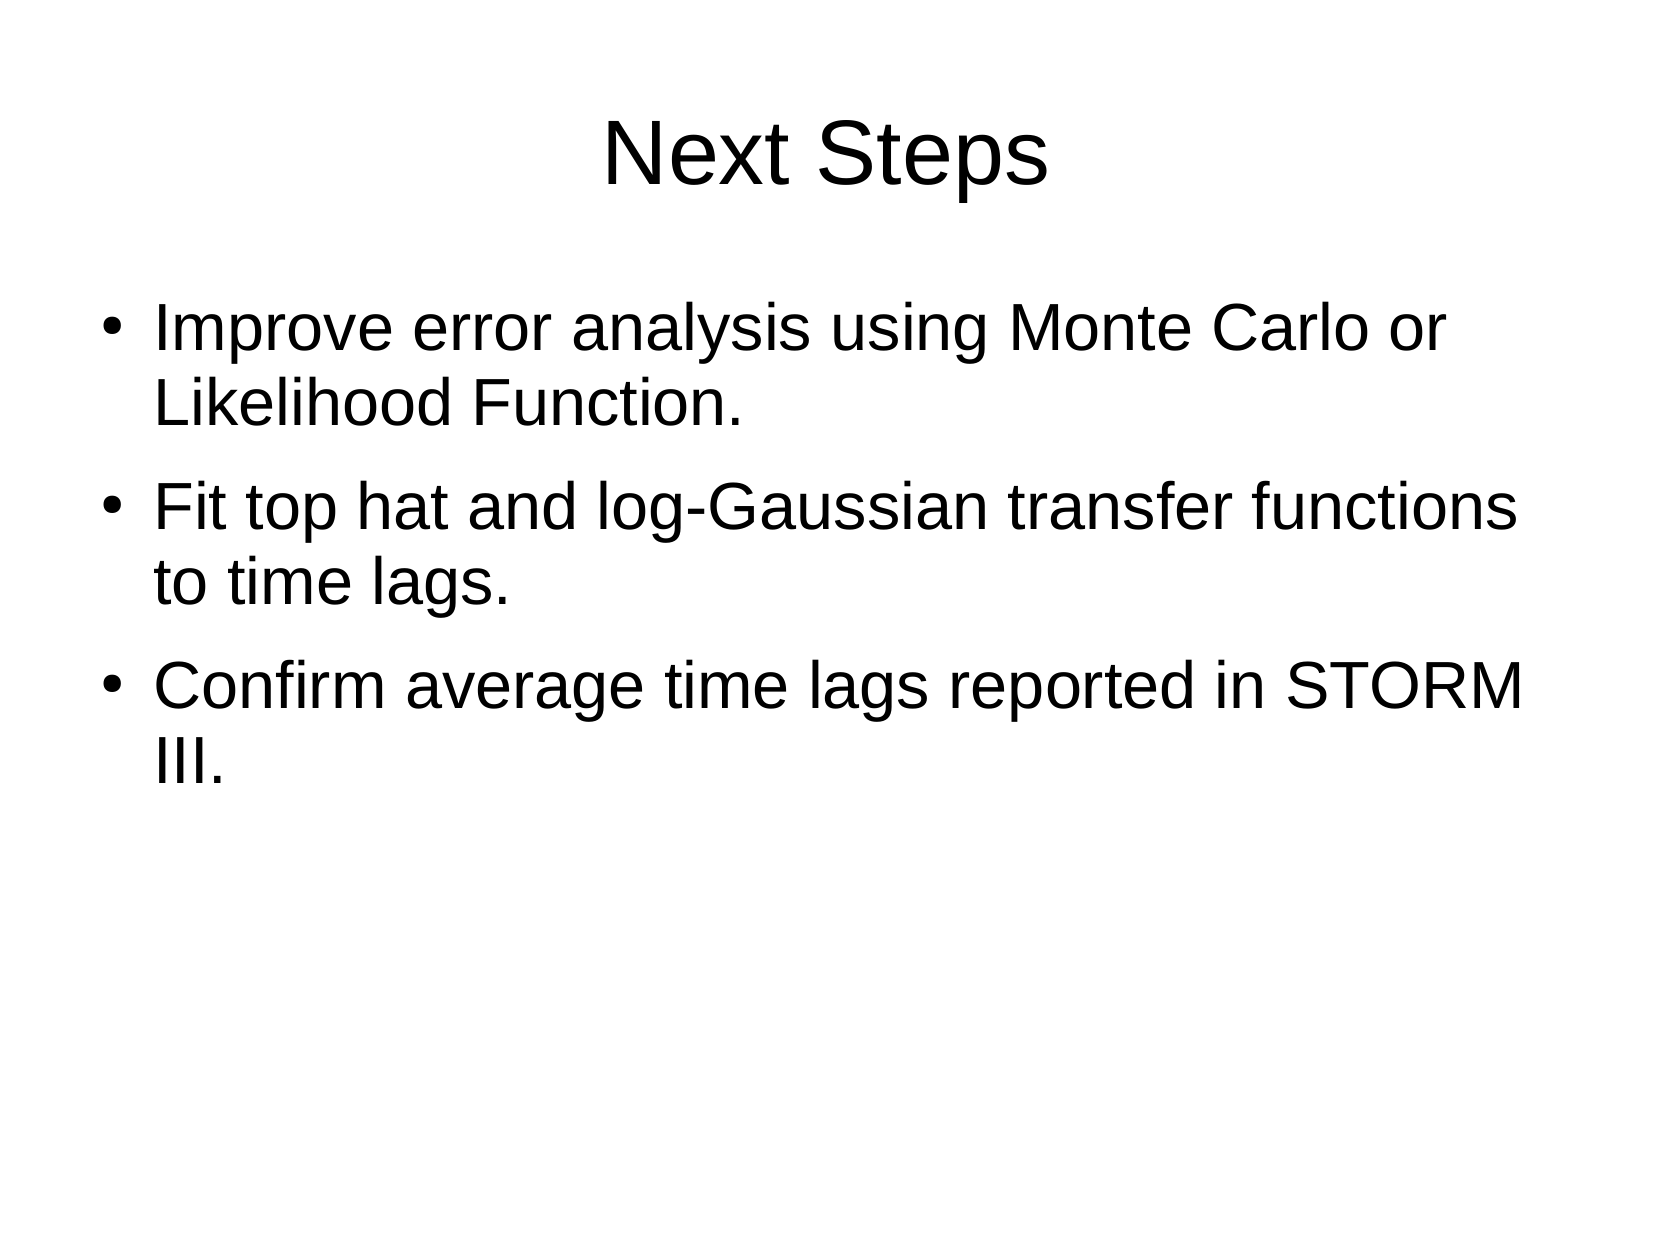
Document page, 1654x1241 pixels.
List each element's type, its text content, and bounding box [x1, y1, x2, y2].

list Improve error analysis using Monte Carlo or Likelihood Function. Fit top hat and log-Gaussian transfer functions to time lags. Confirm average time lags reported in STORM III. [82, 290, 1571, 1010]
title Next Steps [82, 49, 1571, 257]
